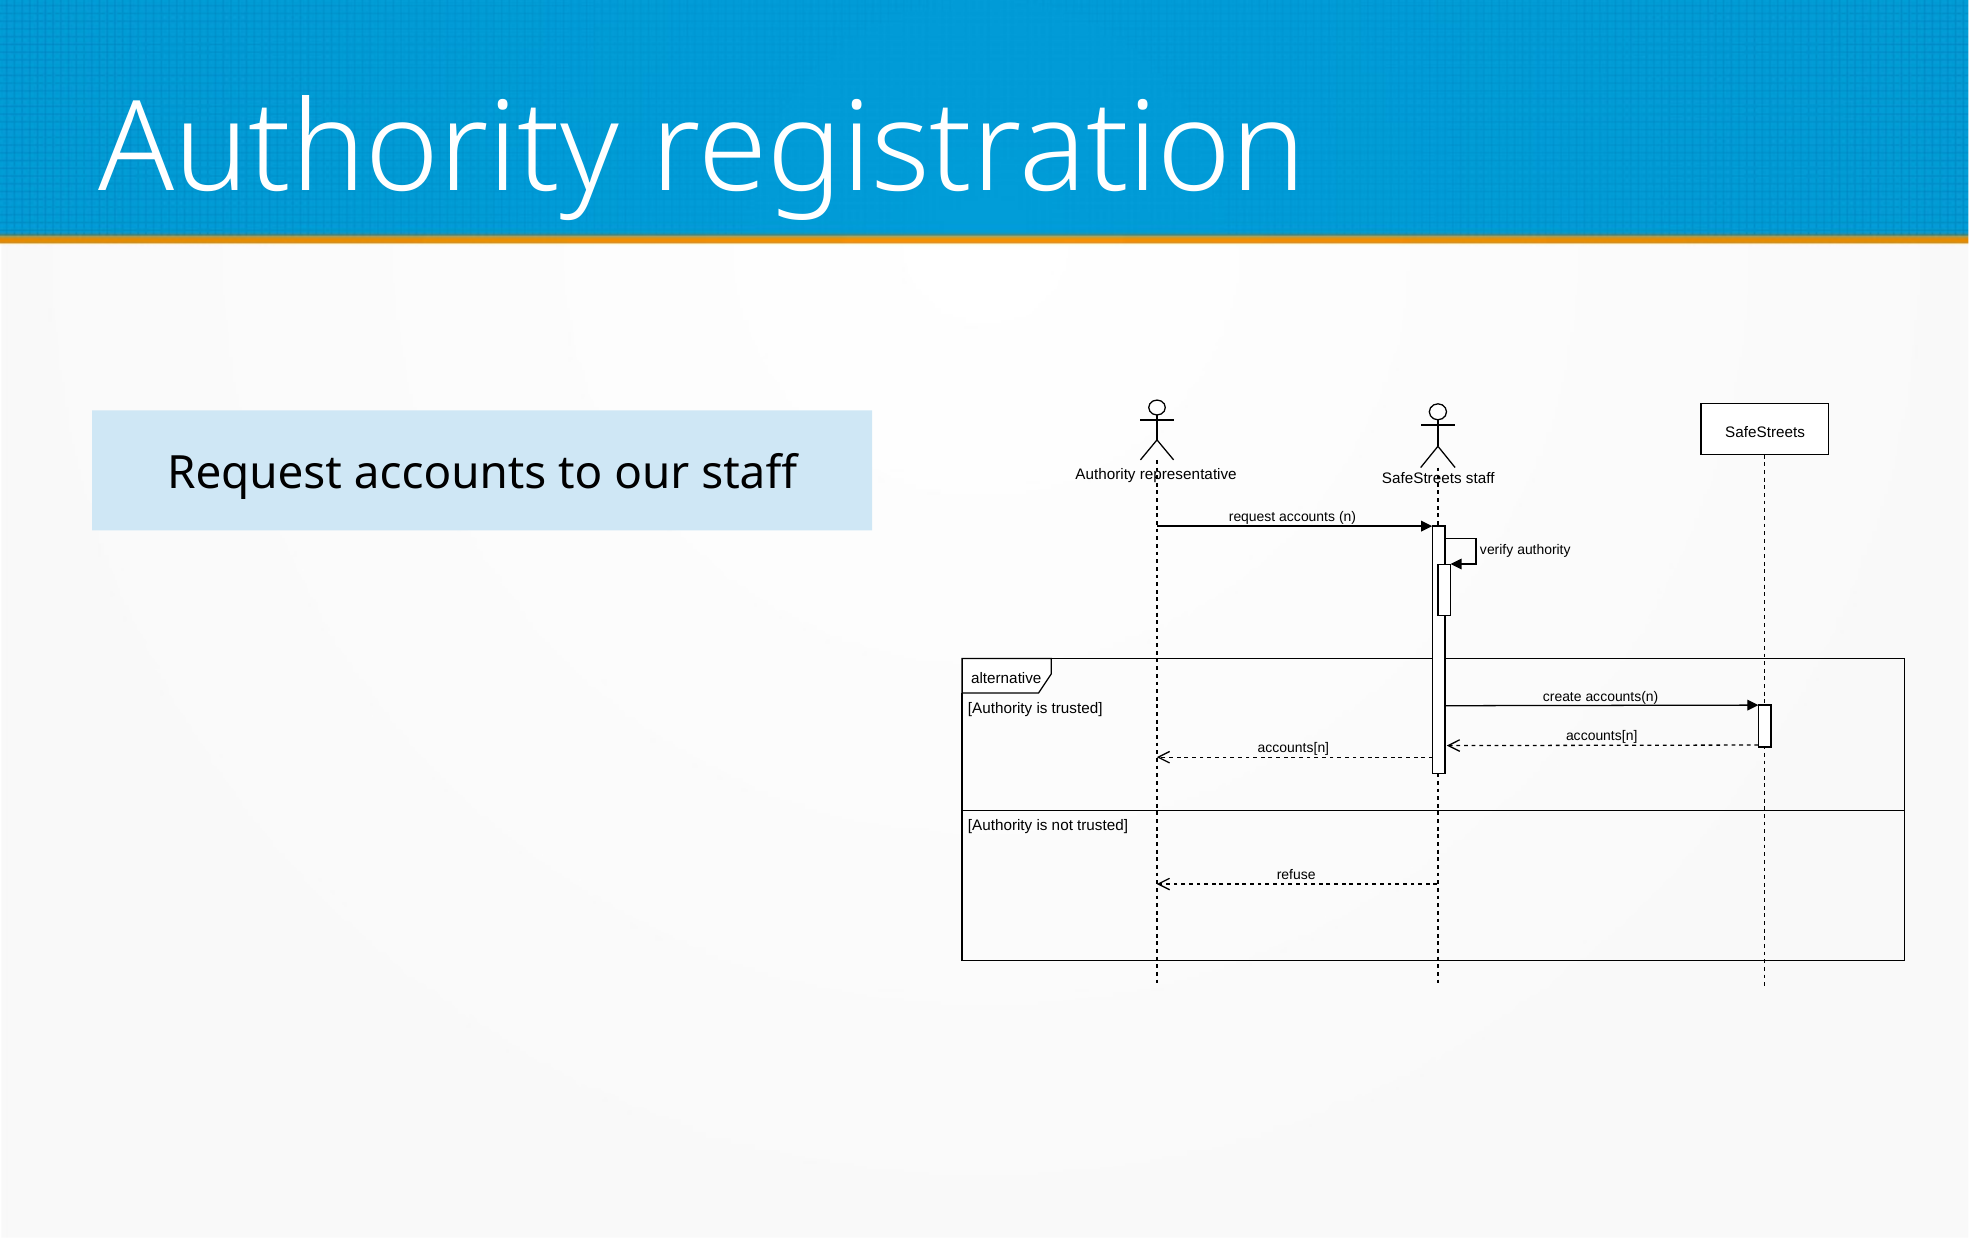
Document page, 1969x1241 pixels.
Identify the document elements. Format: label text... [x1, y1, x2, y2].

title Authority registration [98, 19, 1870, 227]
picture [0, 233, 1969, 1241]
text_box Request accounts to our staff [92, 410, 873, 531]
